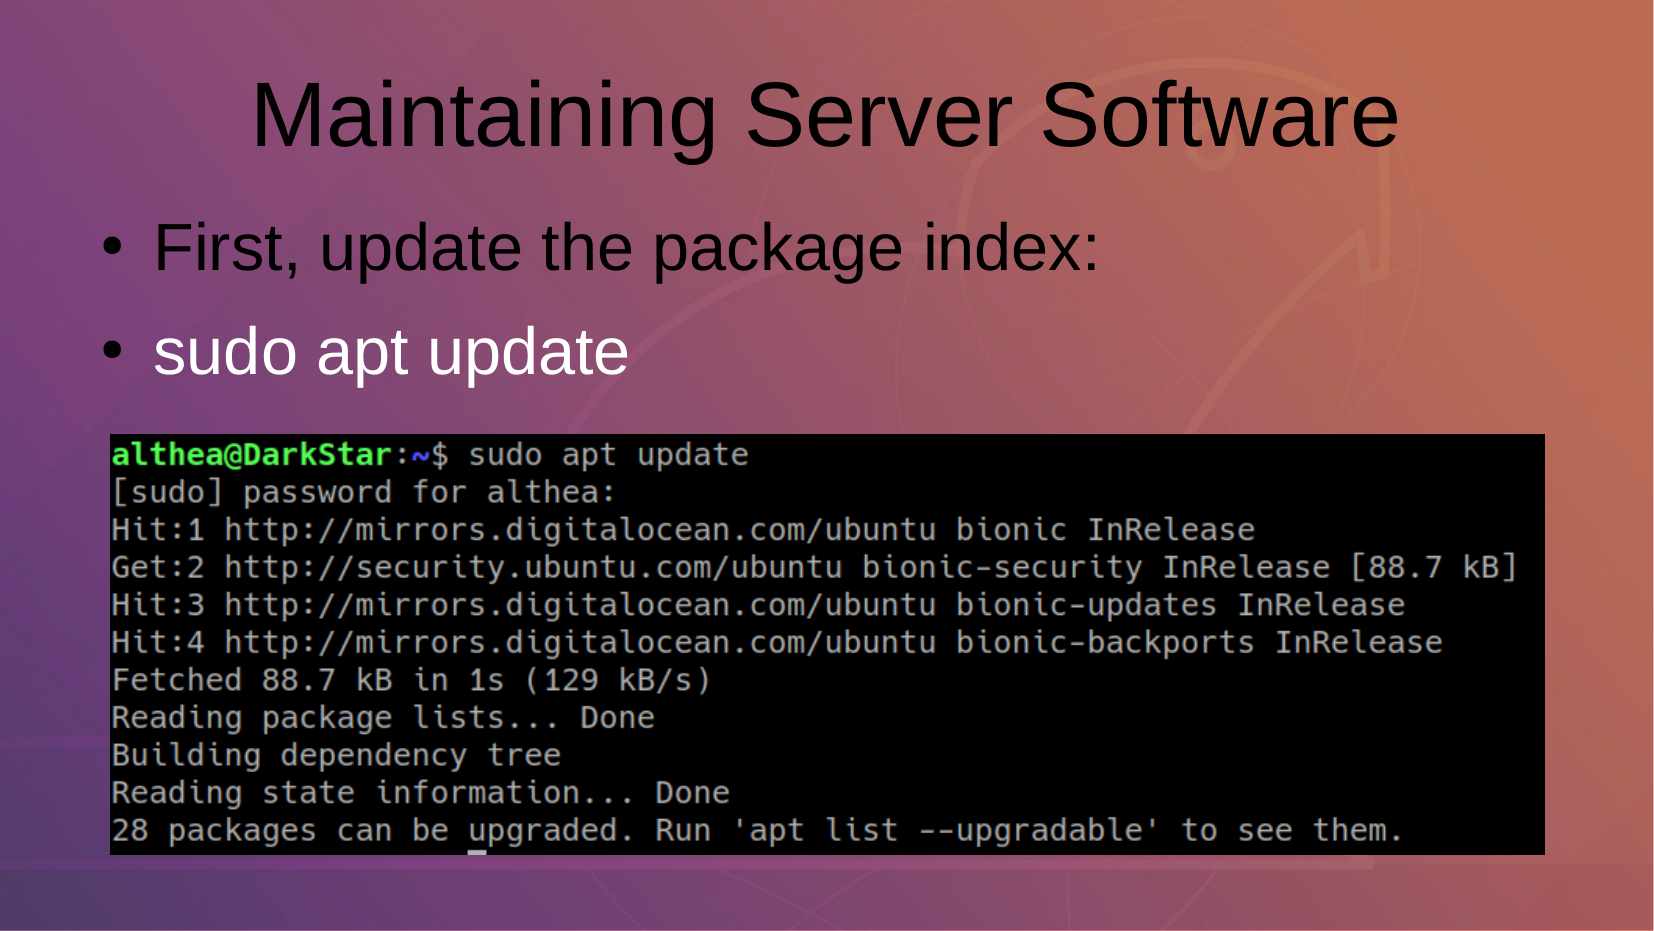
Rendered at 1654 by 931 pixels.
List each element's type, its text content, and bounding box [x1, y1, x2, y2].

list First, update the package index: sudo apt update [82, 210, 1571, 406]
picture [110, 434, 1546, 856]
title Maintaining Server Software [82, 37, 1571, 193]
